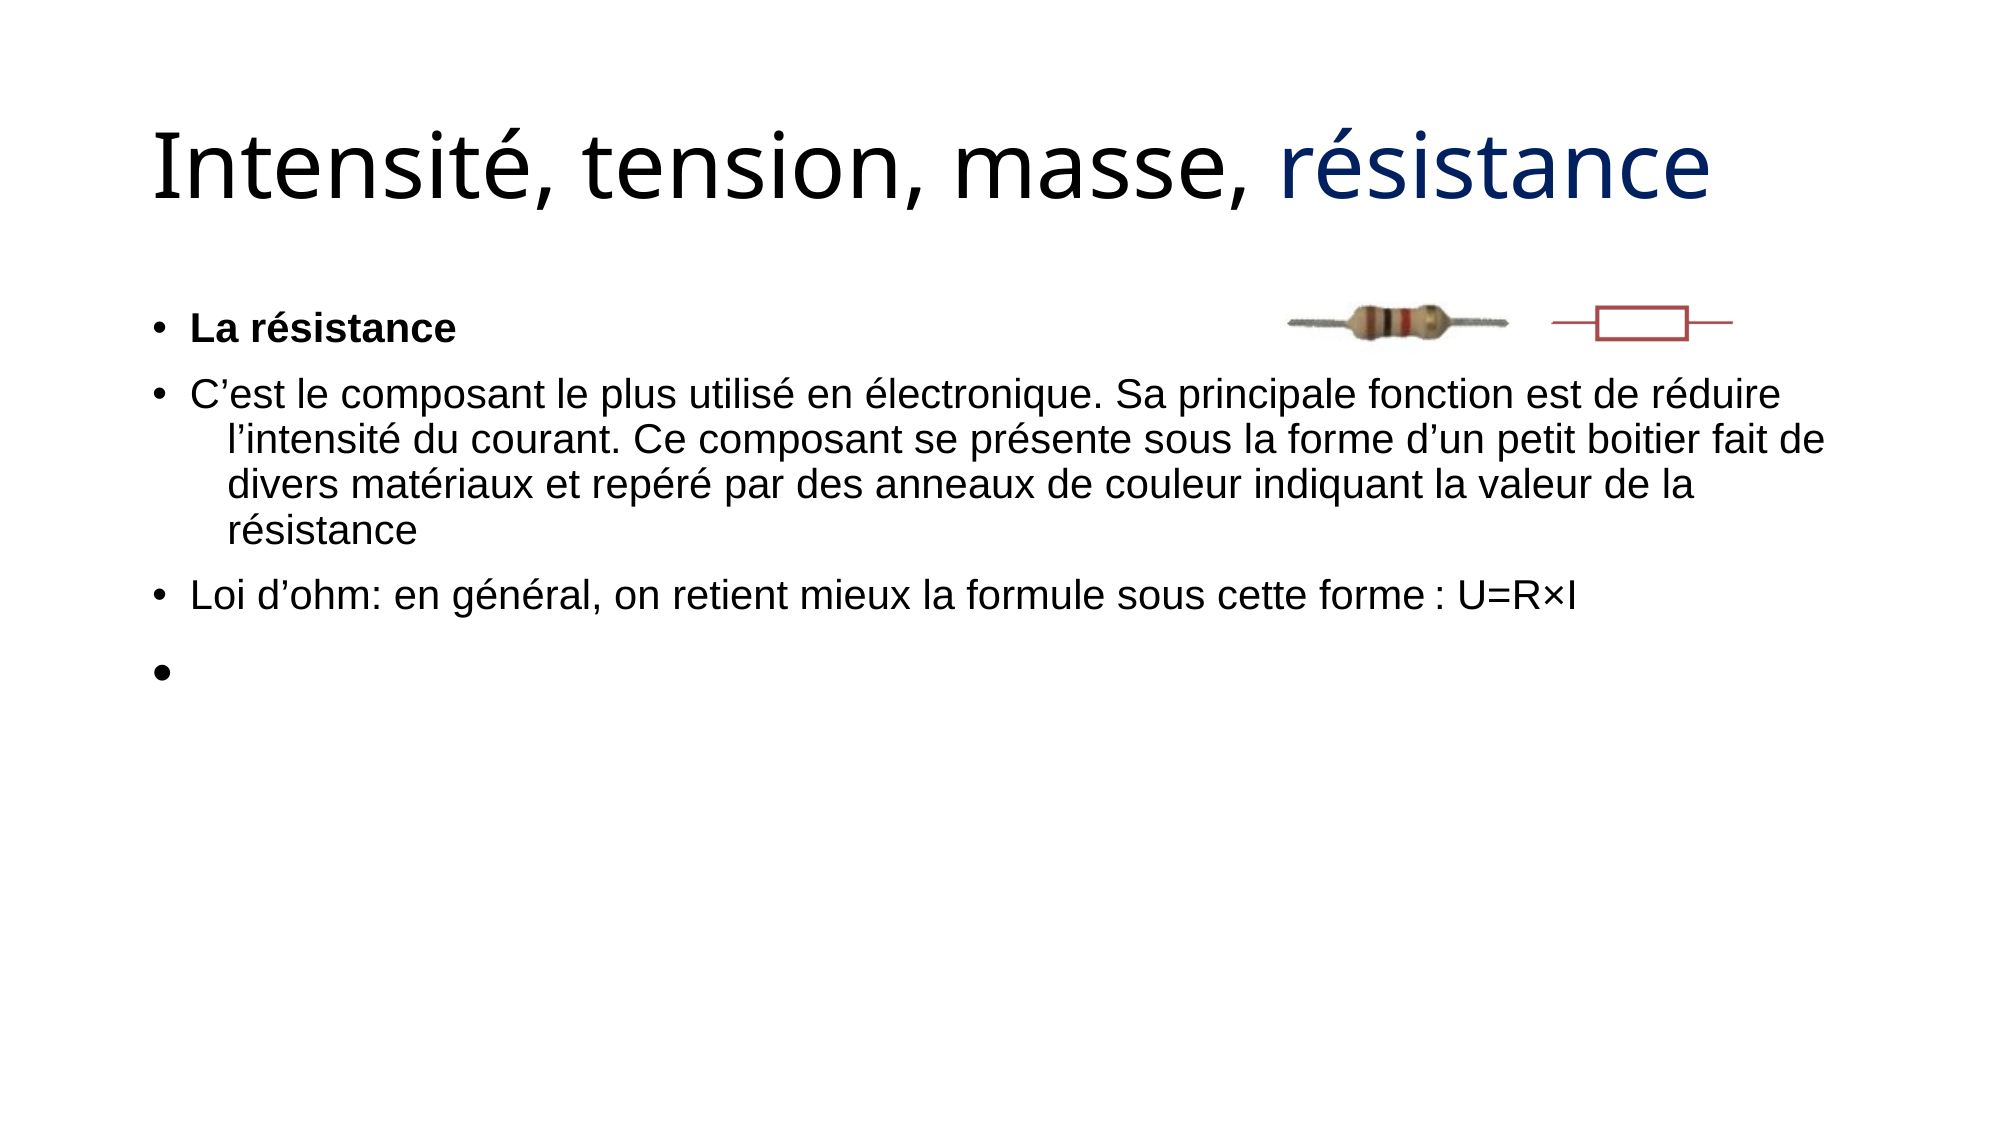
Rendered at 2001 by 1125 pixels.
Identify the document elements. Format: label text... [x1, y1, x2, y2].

picture [1272, 277, 1522, 372]
list La résistance C’est le composant le plus utilisé en électronique. Sa principale fonction est de réduire l’intensité du courant. Ce composant se présente sous la forme d’un petit boitier fait de divers matériaux et repéré par des anneaux de couleur indiquant la valeur de la résistance Loi d’ohm: en général, on retient mieux la formule sous cette forme : U=R×I [137, 299, 1863, 1014]
picture [1545, 296, 1746, 353]
title Intensité, tension, masse, résistance [137, 59, 1863, 278]
